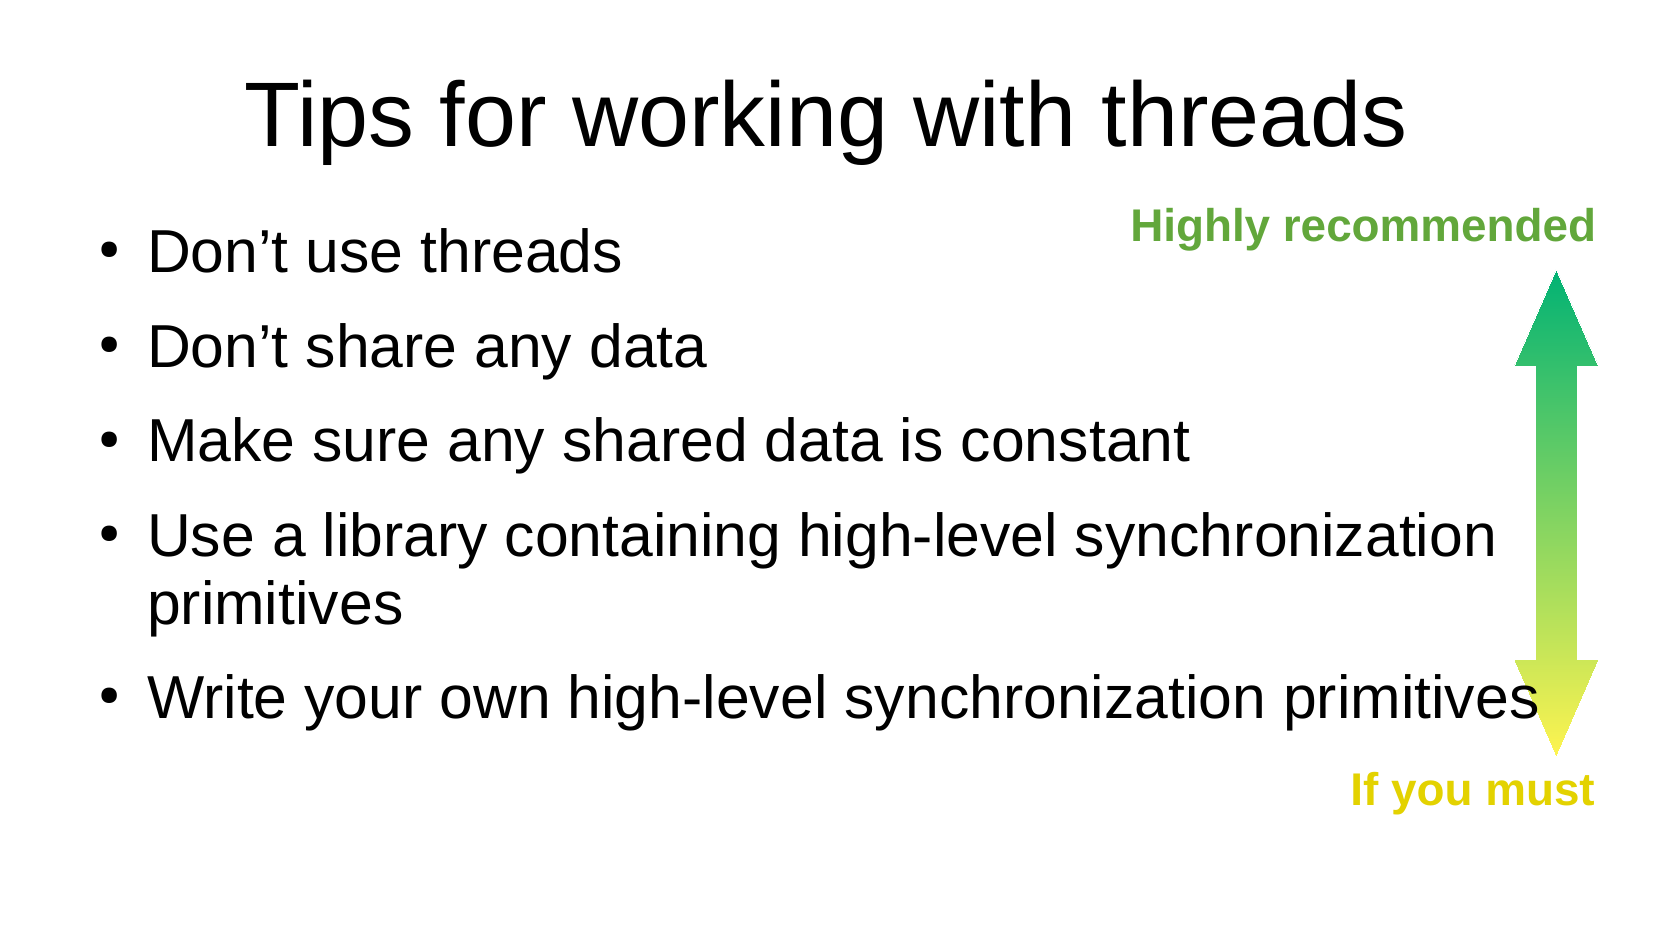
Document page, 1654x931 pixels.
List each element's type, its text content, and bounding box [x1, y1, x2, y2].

list Don’t use threads Don’t share any data Make sure any shared data is constant Use a library containing high-level synchronization primitives Write your own high-level synchronization primitives [82, 217, 1571, 758]
text_box Highly recommended [1086, 192, 1612, 270]
text_box [1571, 302, 1599, 724]
text_box If you must [1085, 757, 1610, 834]
title Tips for working with threads [82, 37, 1571, 193]
